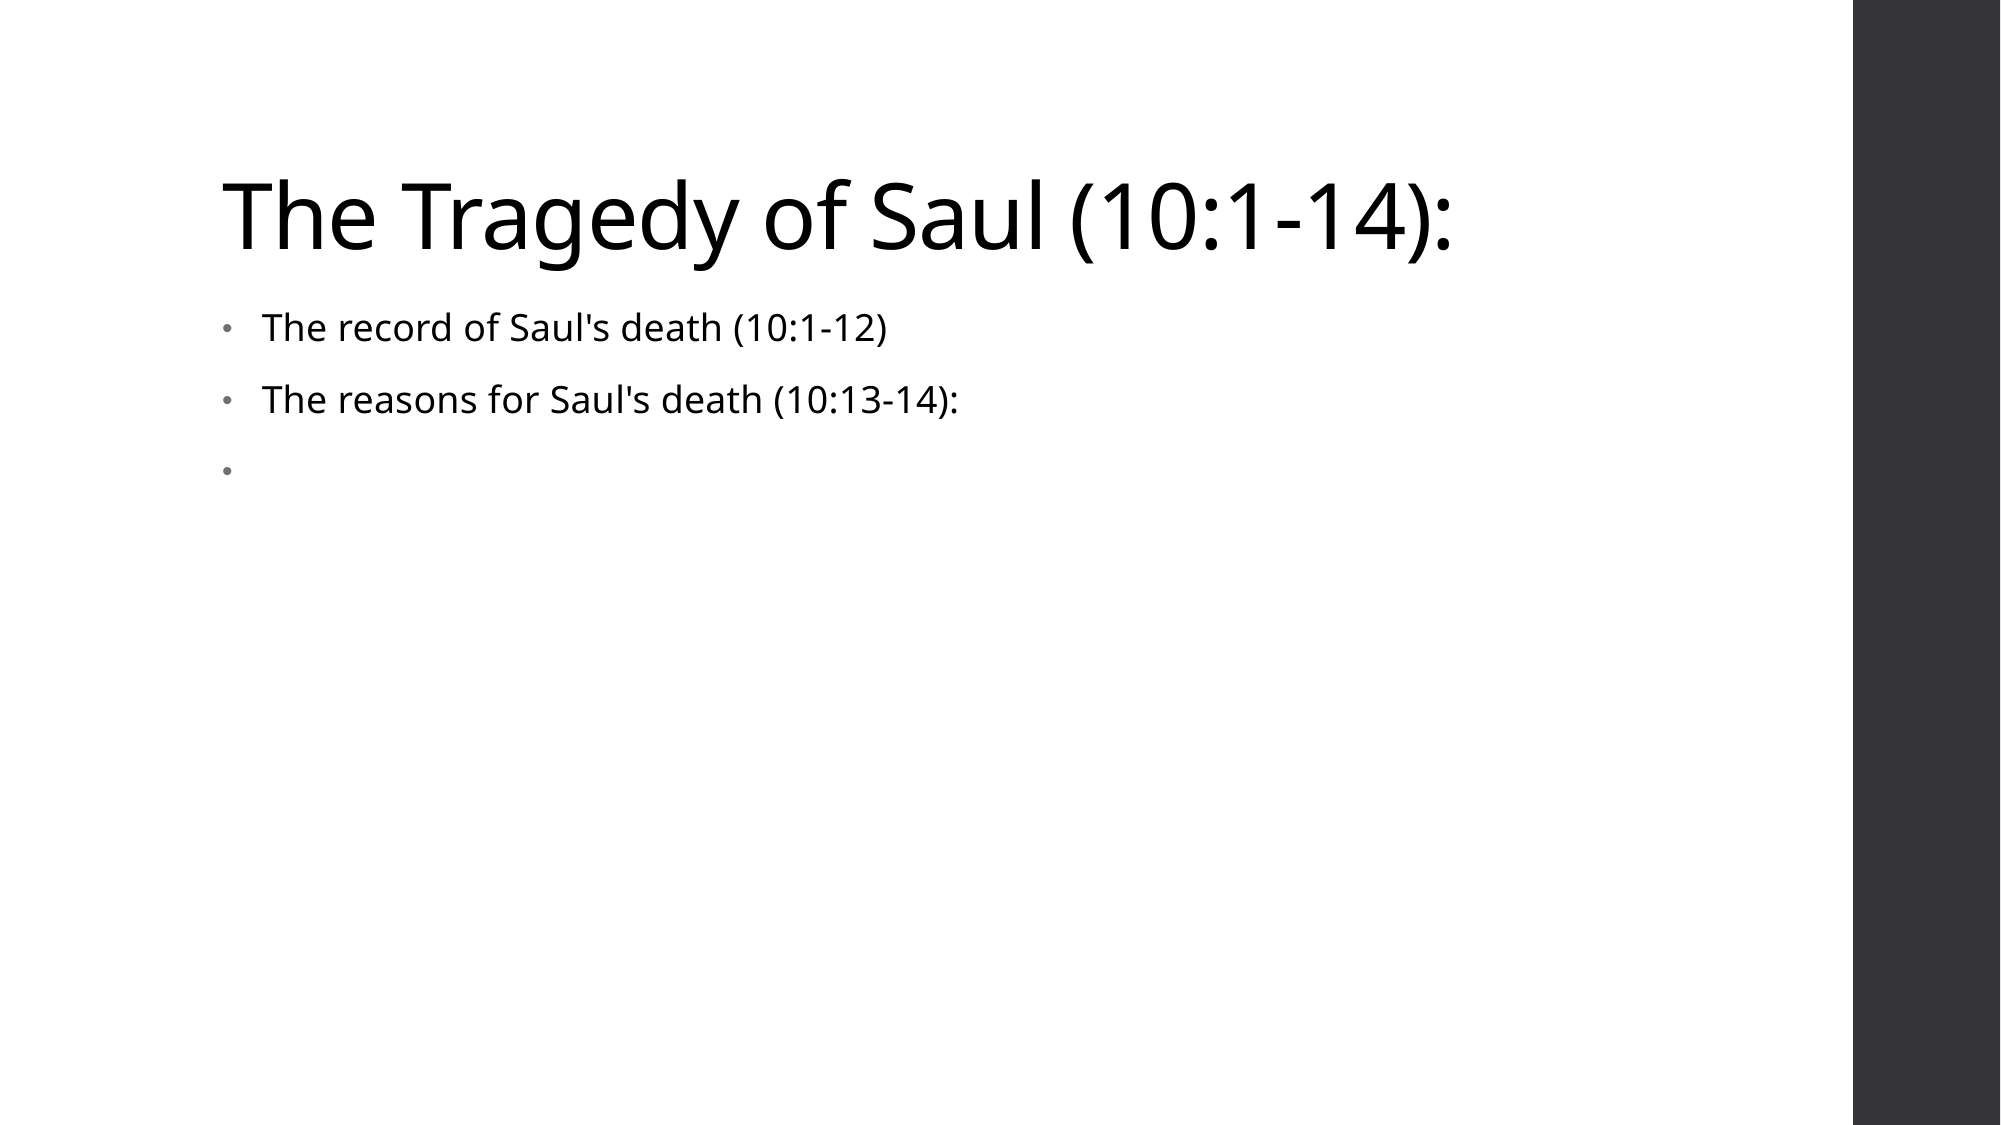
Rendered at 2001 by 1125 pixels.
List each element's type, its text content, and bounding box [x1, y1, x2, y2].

title The Tragedy of Saul (10:1-14): [206, 60, 1797, 278]
list The record of Saul's death (10:1-12) The reasons for Saul's death (10:13-14): [206, 299, 1617, 1014]
